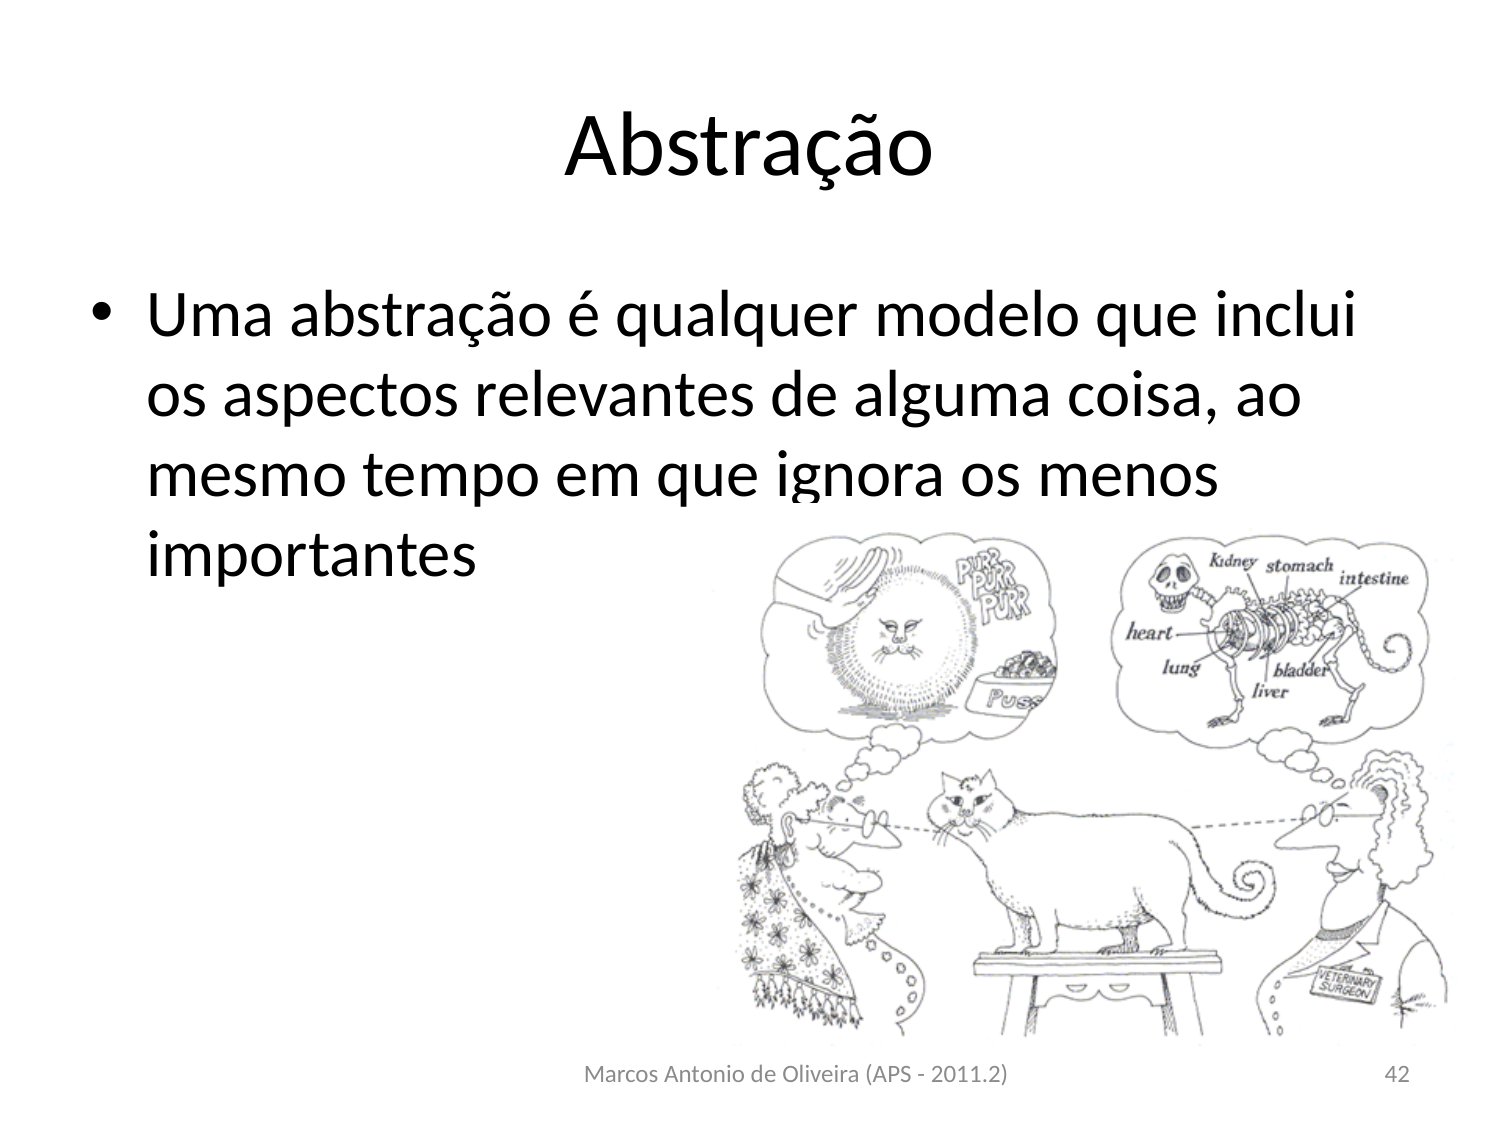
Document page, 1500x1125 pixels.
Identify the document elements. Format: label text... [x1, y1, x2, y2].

list Uma abstração é qualquer modelo que inclui os aspectos relevantes de alguma coisa, ao mesmo tempo em que ignora os menos importantes [75, 262, 1425, 1005]
slide_number <número> [1074, 1047, 1425, 1103]
title Abstração [75, 45, 1425, 233]
footer Marcos Antonio de Oliveira (APS - 2011.2) [512, 1042, 1074, 1103]
picture [695, 503, 1457, 1047]
